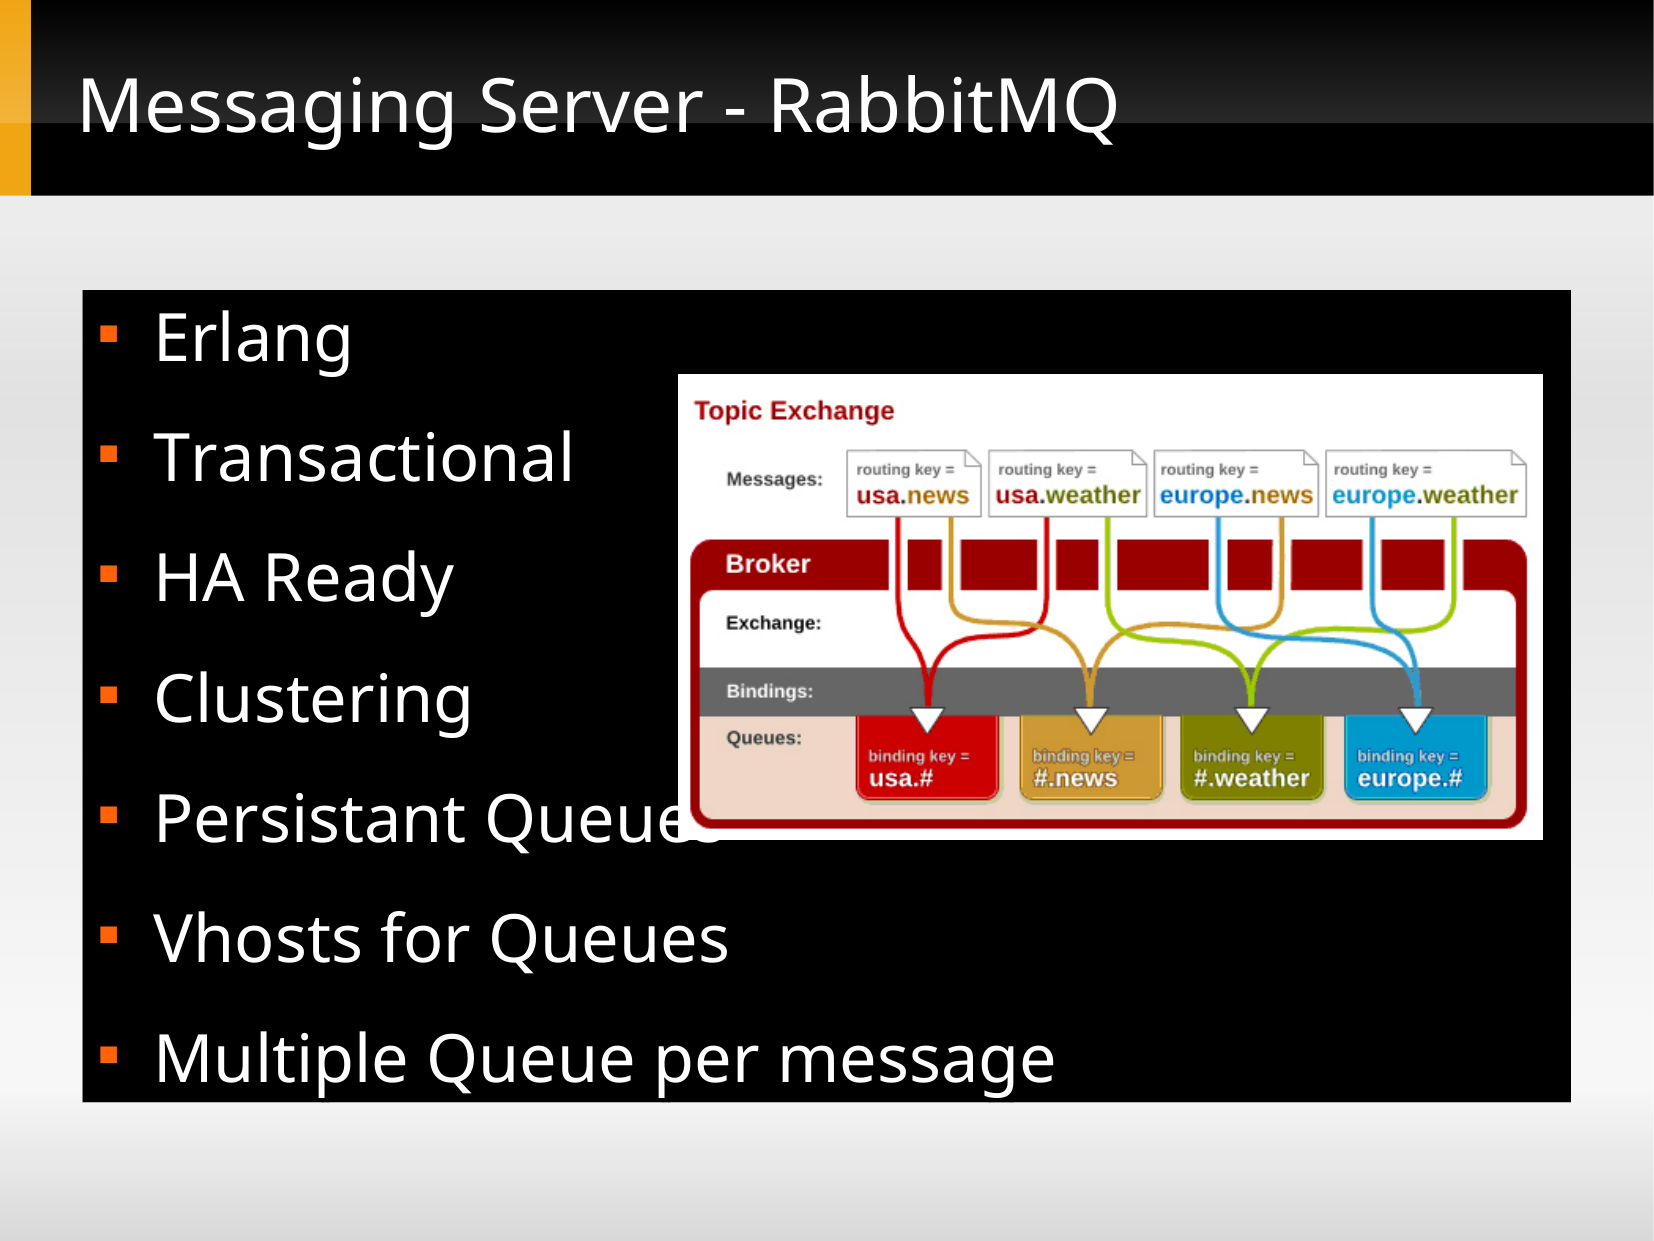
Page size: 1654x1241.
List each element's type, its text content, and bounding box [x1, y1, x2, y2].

picture [0, 0, 1654, 1241]
title Messaging Server - RabbitMQ [76, 7, 1565, 200]
list Erlang Transactional HA Ready Clustering Persistant Queues Vhosts for Queues Multiple Queue per message [82, 290, 1571, 1094]
